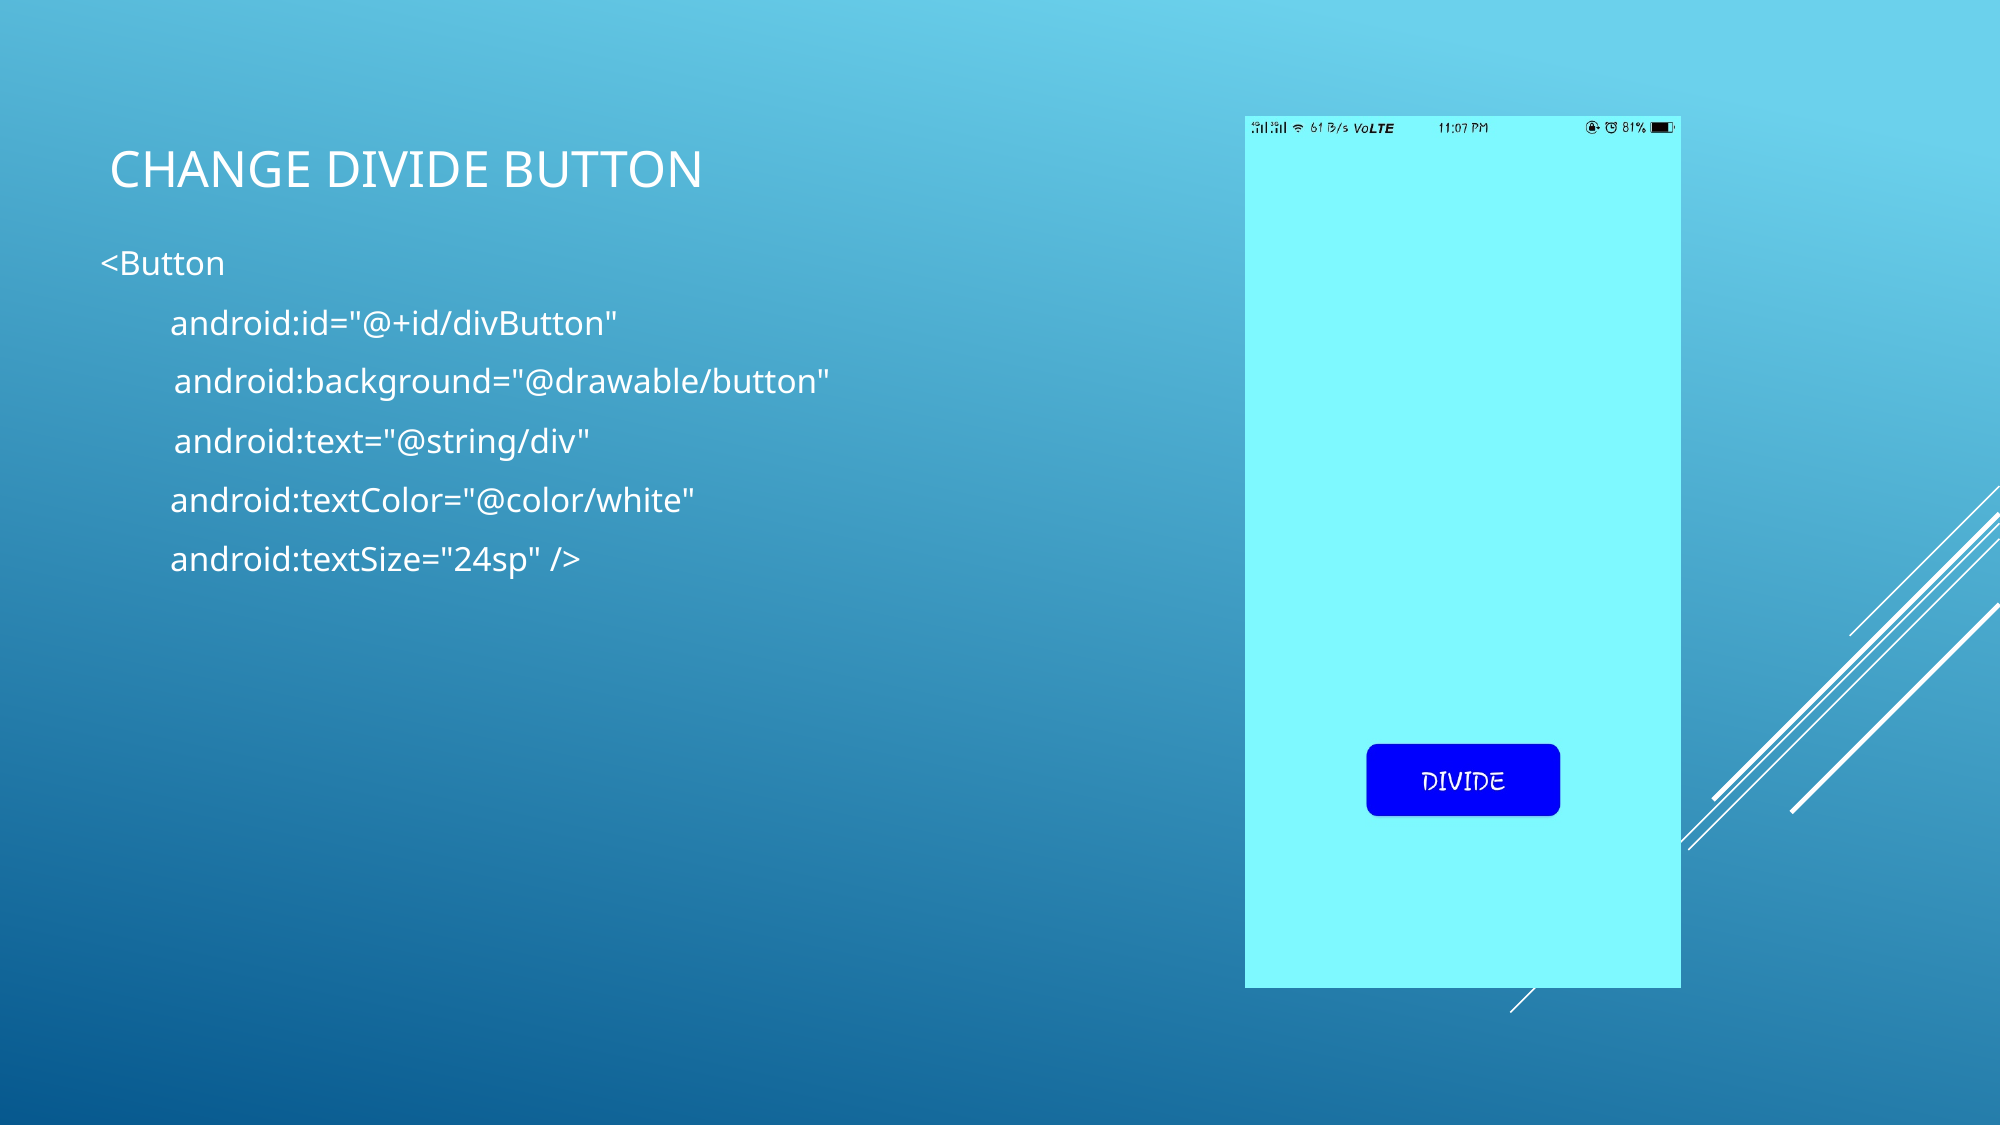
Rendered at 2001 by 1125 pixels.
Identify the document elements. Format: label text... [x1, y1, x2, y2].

list <Button android:id="@+id/divButton" android:background="@drawable/button" android:text="@string/div" android:textColor="@color/white" android:textSize="24sp" /> [85, 235, 1759, 1092]
picture [1245, 116, 1681, 988]
title Change Divide BUTTON [94, 0, 883, 205]
